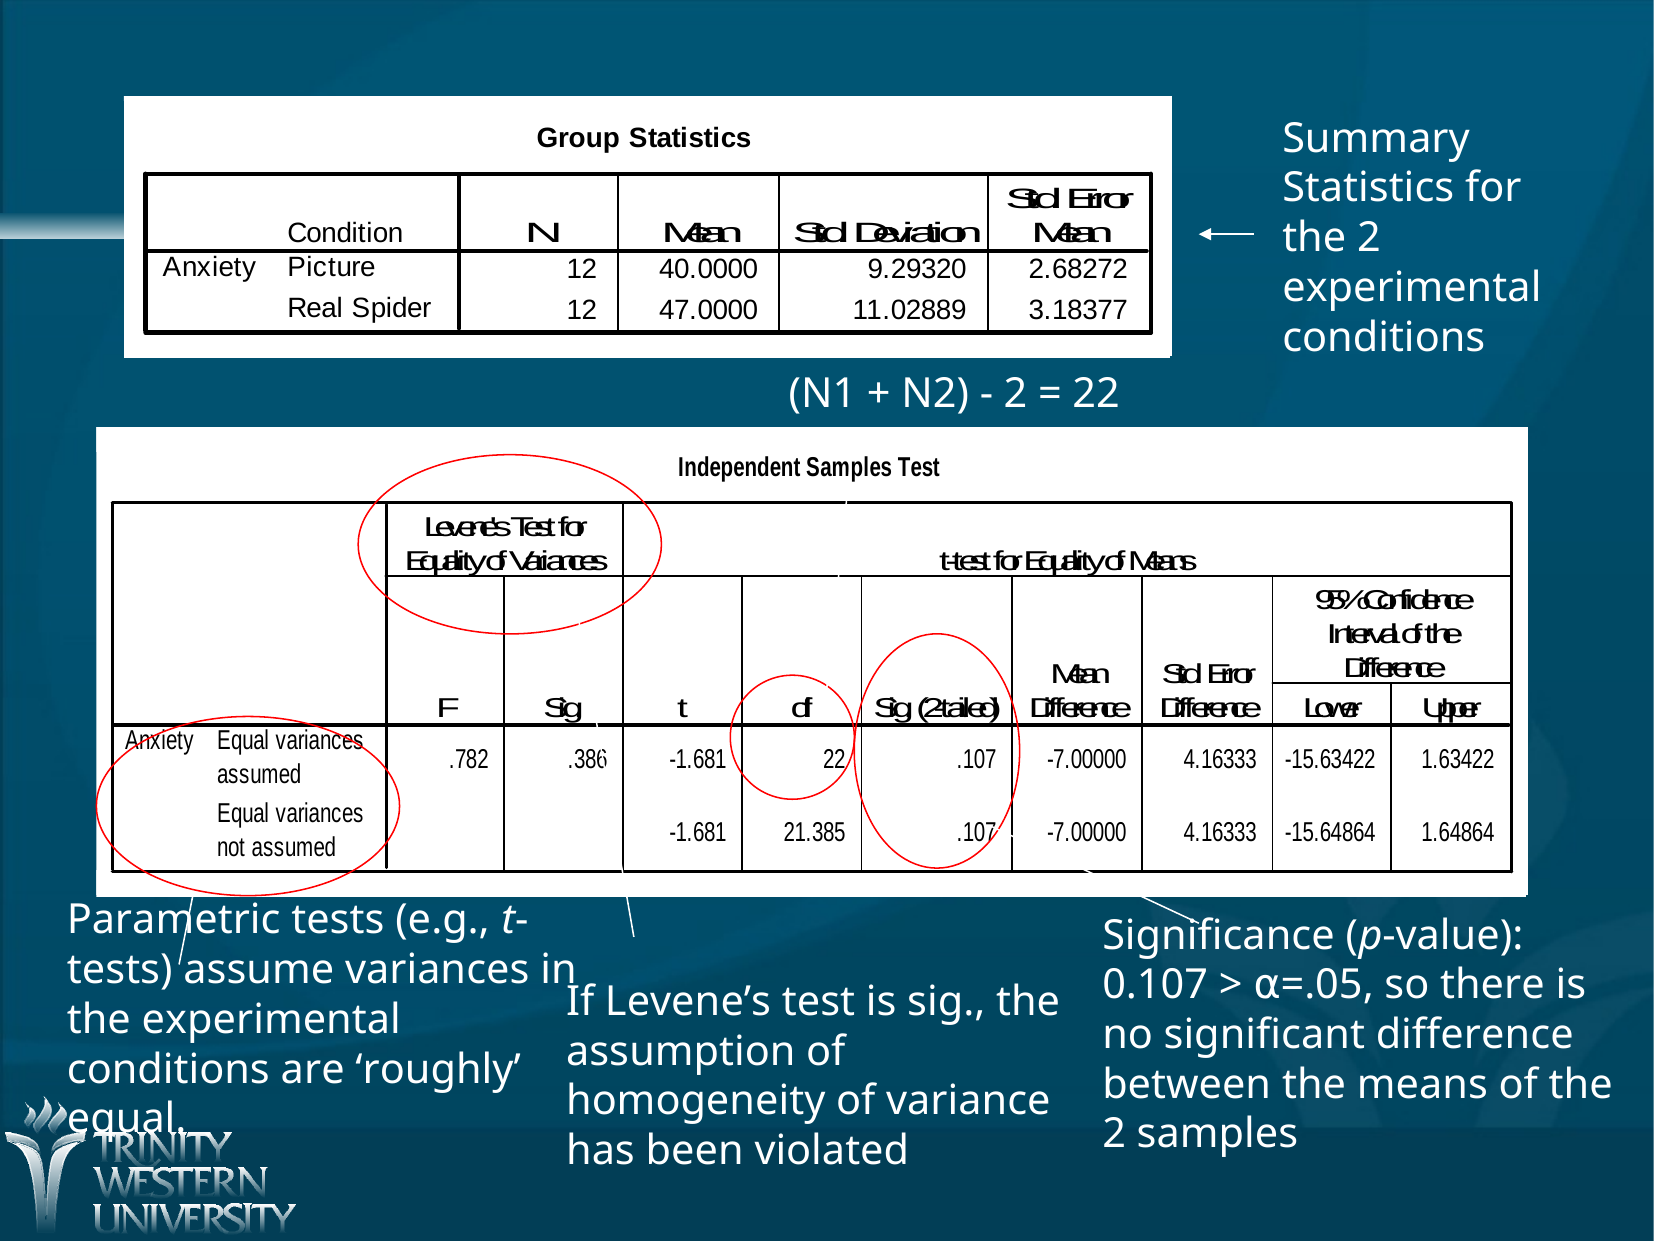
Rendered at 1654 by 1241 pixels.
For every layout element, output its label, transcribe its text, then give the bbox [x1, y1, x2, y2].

picture [1558, 776, 1565, 800]
picture [359, 456, 660, 633]
text_box (N1 + N2) - 2 = 22 [773, 358, 1136, 424]
text_box Summary Statistics for the 2 experimental conditions [1267, 102, 1585, 368]
picture [828, 428, 1540, 899]
text_box Parametric tests (e.g., t-tests) assume variances in the experimental conditions are ‘roughly’ equal. [52, 884, 601, 1199]
picture [97, 428, 1136, 896]
picture [1533, 738, 1539, 750]
picture [98, 718, 398, 884]
picture [732, 676, 853, 798]
text_box Significance (p-value): 0.107 > α=.05, so there is no significant difference between the means of the 2 samples [1087, 899, 1654, 1165]
picture [97, 822, 168, 884]
picture [38, 1227, 54, 1232]
text_box If Levene’s test is sig., the assumption of homogeneity of variance has been violated [551, 966, 1117, 1181]
picture [856, 635, 1018, 867]
picture [123, 97, 1171, 357]
